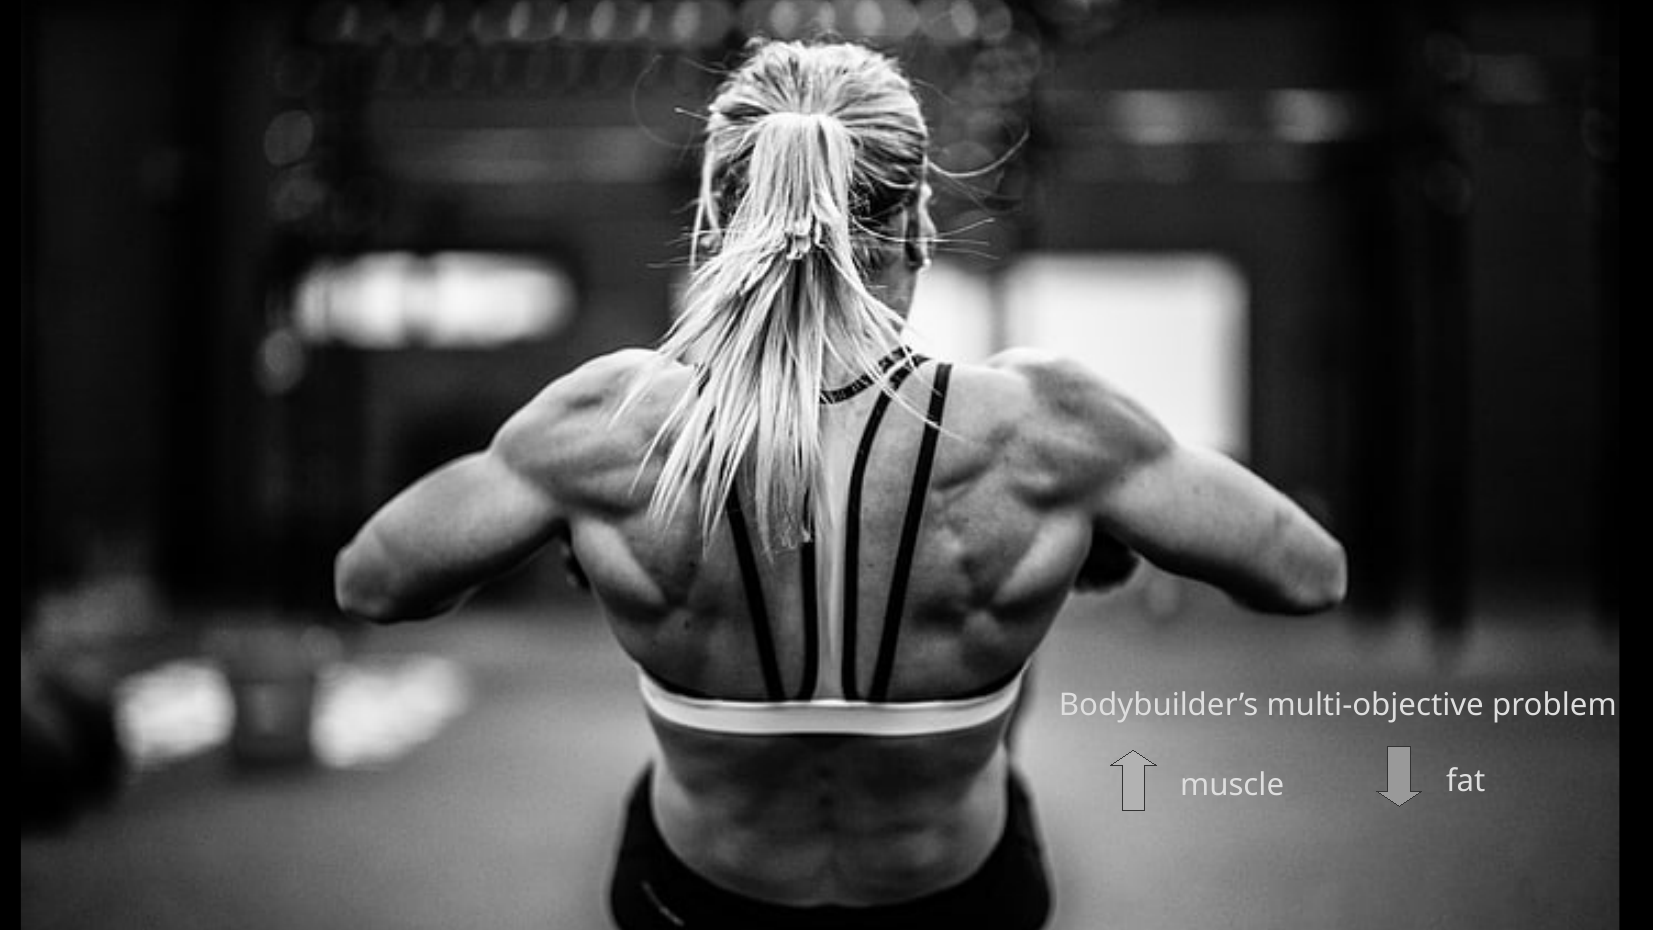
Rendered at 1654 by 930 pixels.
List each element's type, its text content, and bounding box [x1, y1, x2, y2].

text_box Bodybuilder’s multi-objective problem [1044, 675, 1618, 726]
text_box muscle [1165, 754, 1295, 806]
text_box [1110, 750, 1157, 811]
text_box [1376, 746, 1422, 807]
picture [20, 0, 1620, 930]
text_box fat [1431, 751, 1502, 802]
